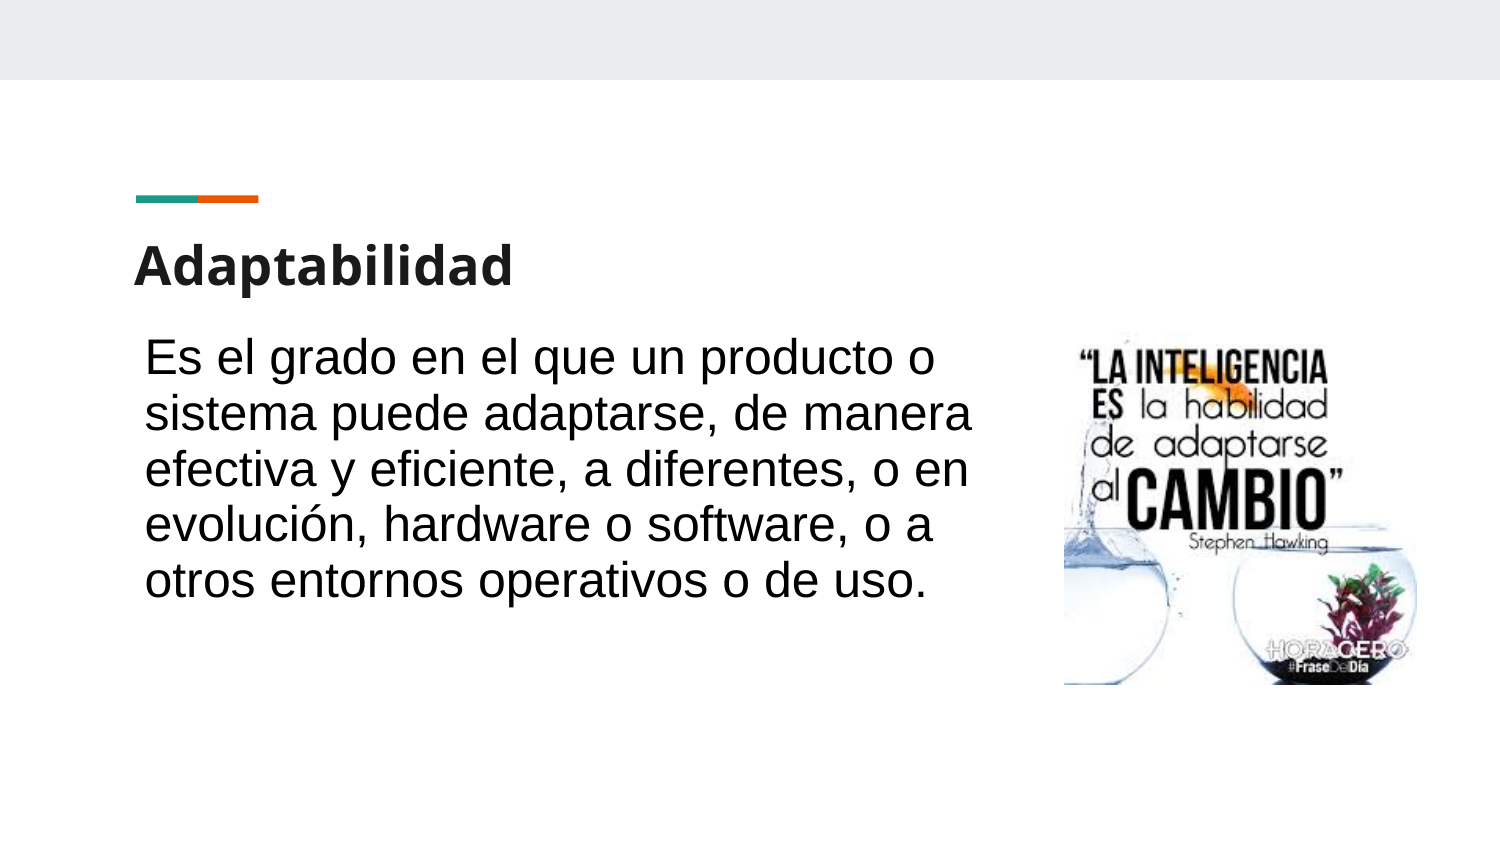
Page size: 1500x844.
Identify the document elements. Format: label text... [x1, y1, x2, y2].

title Adaptabilidad [119, 216, 1381, 305]
picture [1064, 332, 1417, 685]
text_box Es el grado en el que un producto o sistema puede adaptarse, de manera efectiva y eficiente, a diferentes, o en evolución, hardware o software, o a otros entornos operativos o de uso. [129, 322, 993, 626]
